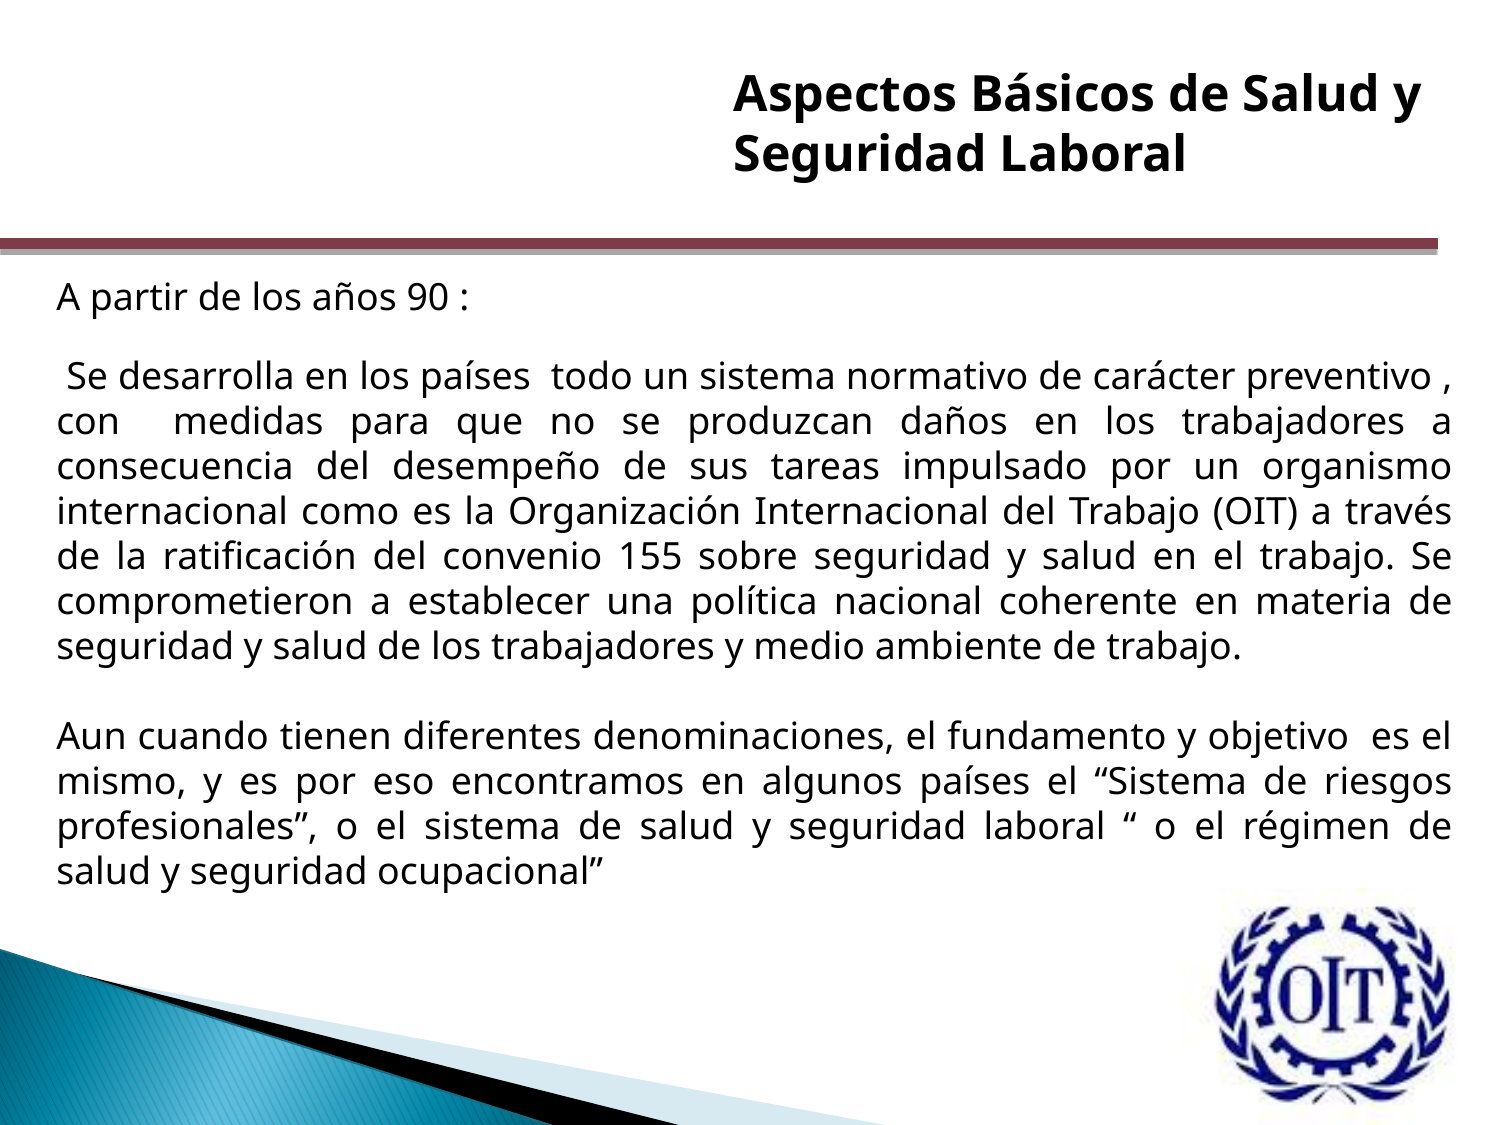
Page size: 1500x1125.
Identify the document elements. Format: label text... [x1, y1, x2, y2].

text_box A partir de los años 90 : [41, 266, 495, 326]
text_box Aspectos Básicos de Salud y Seguridad Laboral [719, 54, 1469, 189]
text_box Se desarrolla en los países todo un sistema normativo de carácter preventivo , con medidas para que no se produzcan daños en los trabajadores a consecuencia del desempeño de sus tareas impulsado por un organismo internacional como es la Organización Internacional del Trabajo (OIT) a través de la ratificación del convenio 155 sobre seguridad y salud en el trabajo. Se comprometieron a establecer una política nacional coherente en materia de seguridad y salud de los trabajadores y medio ambiente de trabajo. Aun cuando tienen diferentes denominaciones, el fundamento y objetivo es el mismo, y es por eso encontramos en algunos países el “Sistema de riesgos profesionales”, o el sistema de salud y seguridad laboral “ o el régimen de salud y seguridad ocupacional” [41, 345, 1469, 945]
picture [1181, 888, 1500, 1125]
